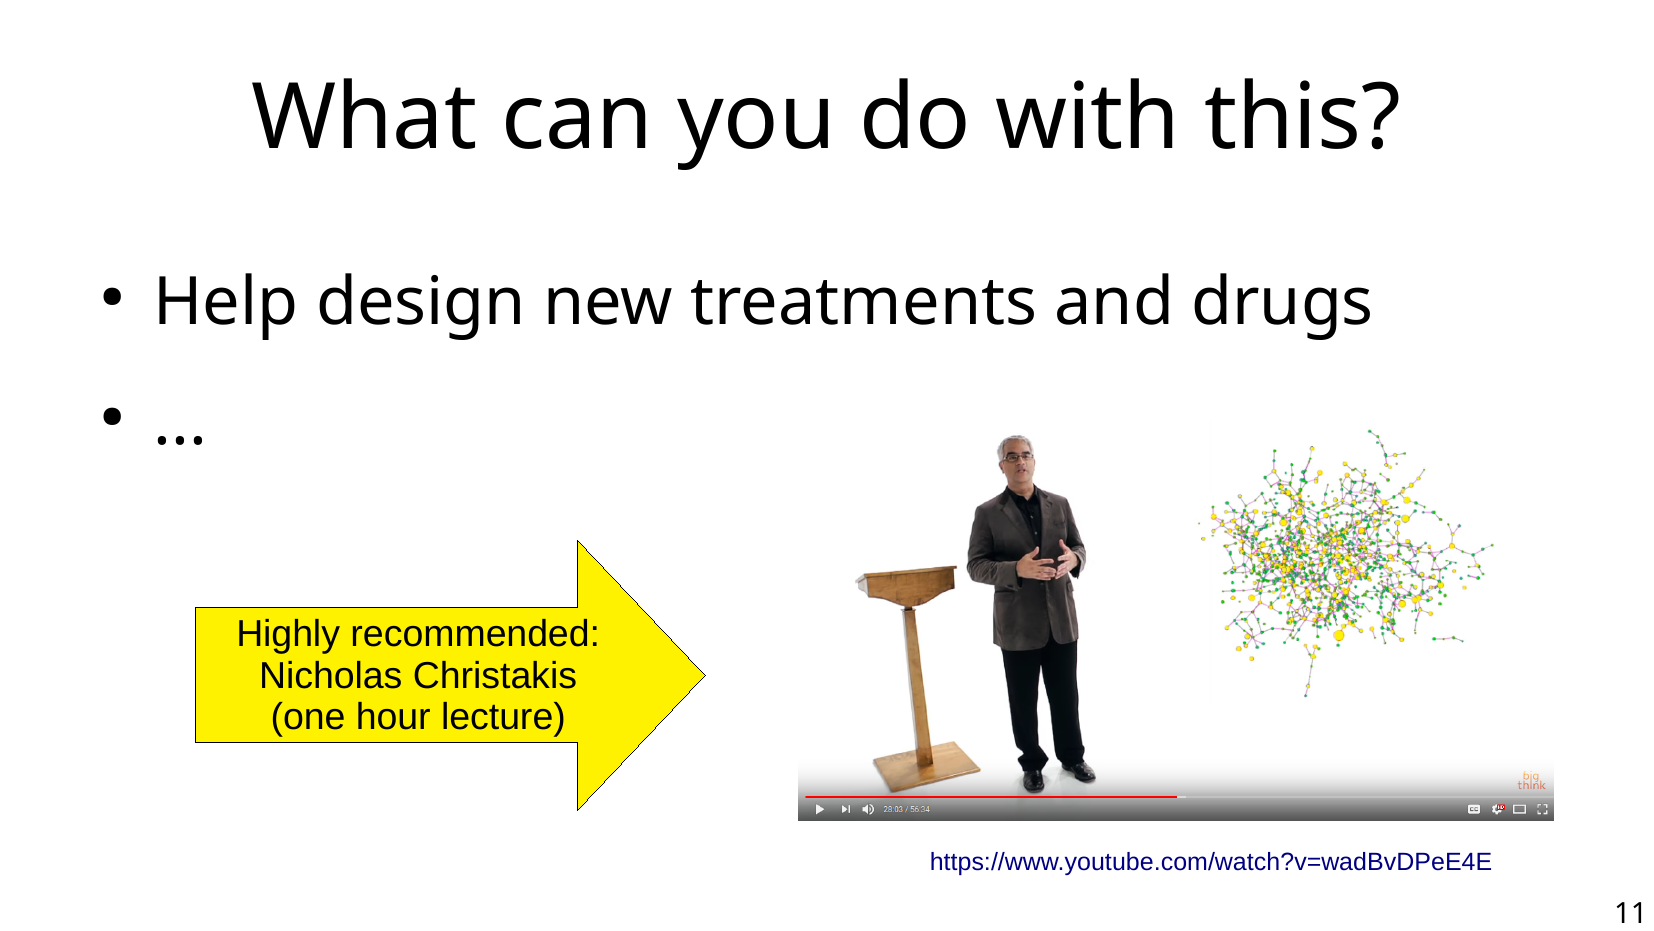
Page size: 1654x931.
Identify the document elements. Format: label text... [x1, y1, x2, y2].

text_box https://www.youtube.com/watch?v=wadBvDPeE4E [915, 840, 1526, 891]
text_box Highly recommended: Nicholas Christakis (one hour lecture) [195, 540, 706, 811]
picture [795, 392, 1556, 826]
list Help design new treatments and drugs ... [82, 253, 1571, 886]
title What can you do with this? [82, 1, 1571, 226]
